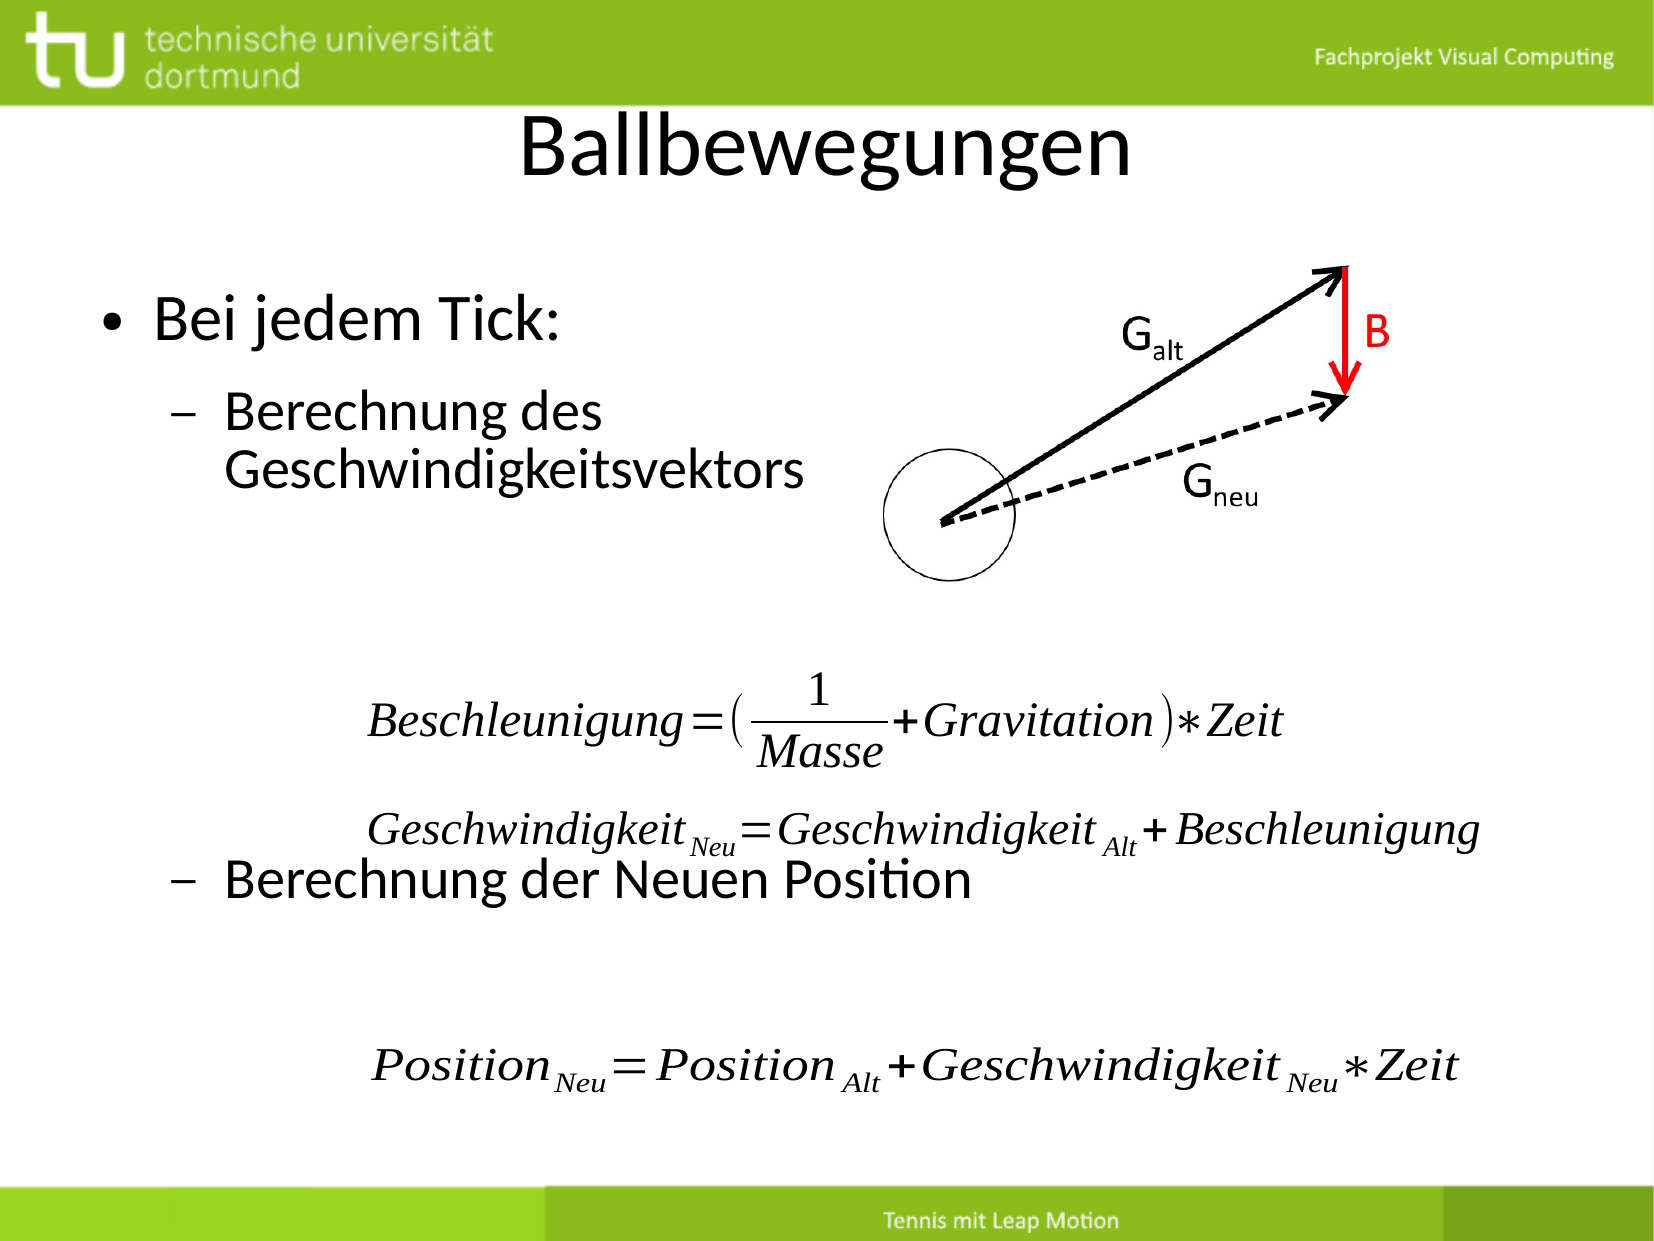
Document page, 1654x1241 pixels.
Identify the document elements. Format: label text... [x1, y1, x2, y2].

picture [0, 0, 1654, 1241]
chart [354, 661, 1300, 780]
chart [354, 1039, 1477, 1099]
title Ballbewegungen [82, 49, 1571, 257]
list Bei jedem Tick: Berechnung des Geschwindigkeitsvektors Berechnung der Neuen Position [82, 290, 1571, 1019]
chart [354, 803, 1493, 863]
